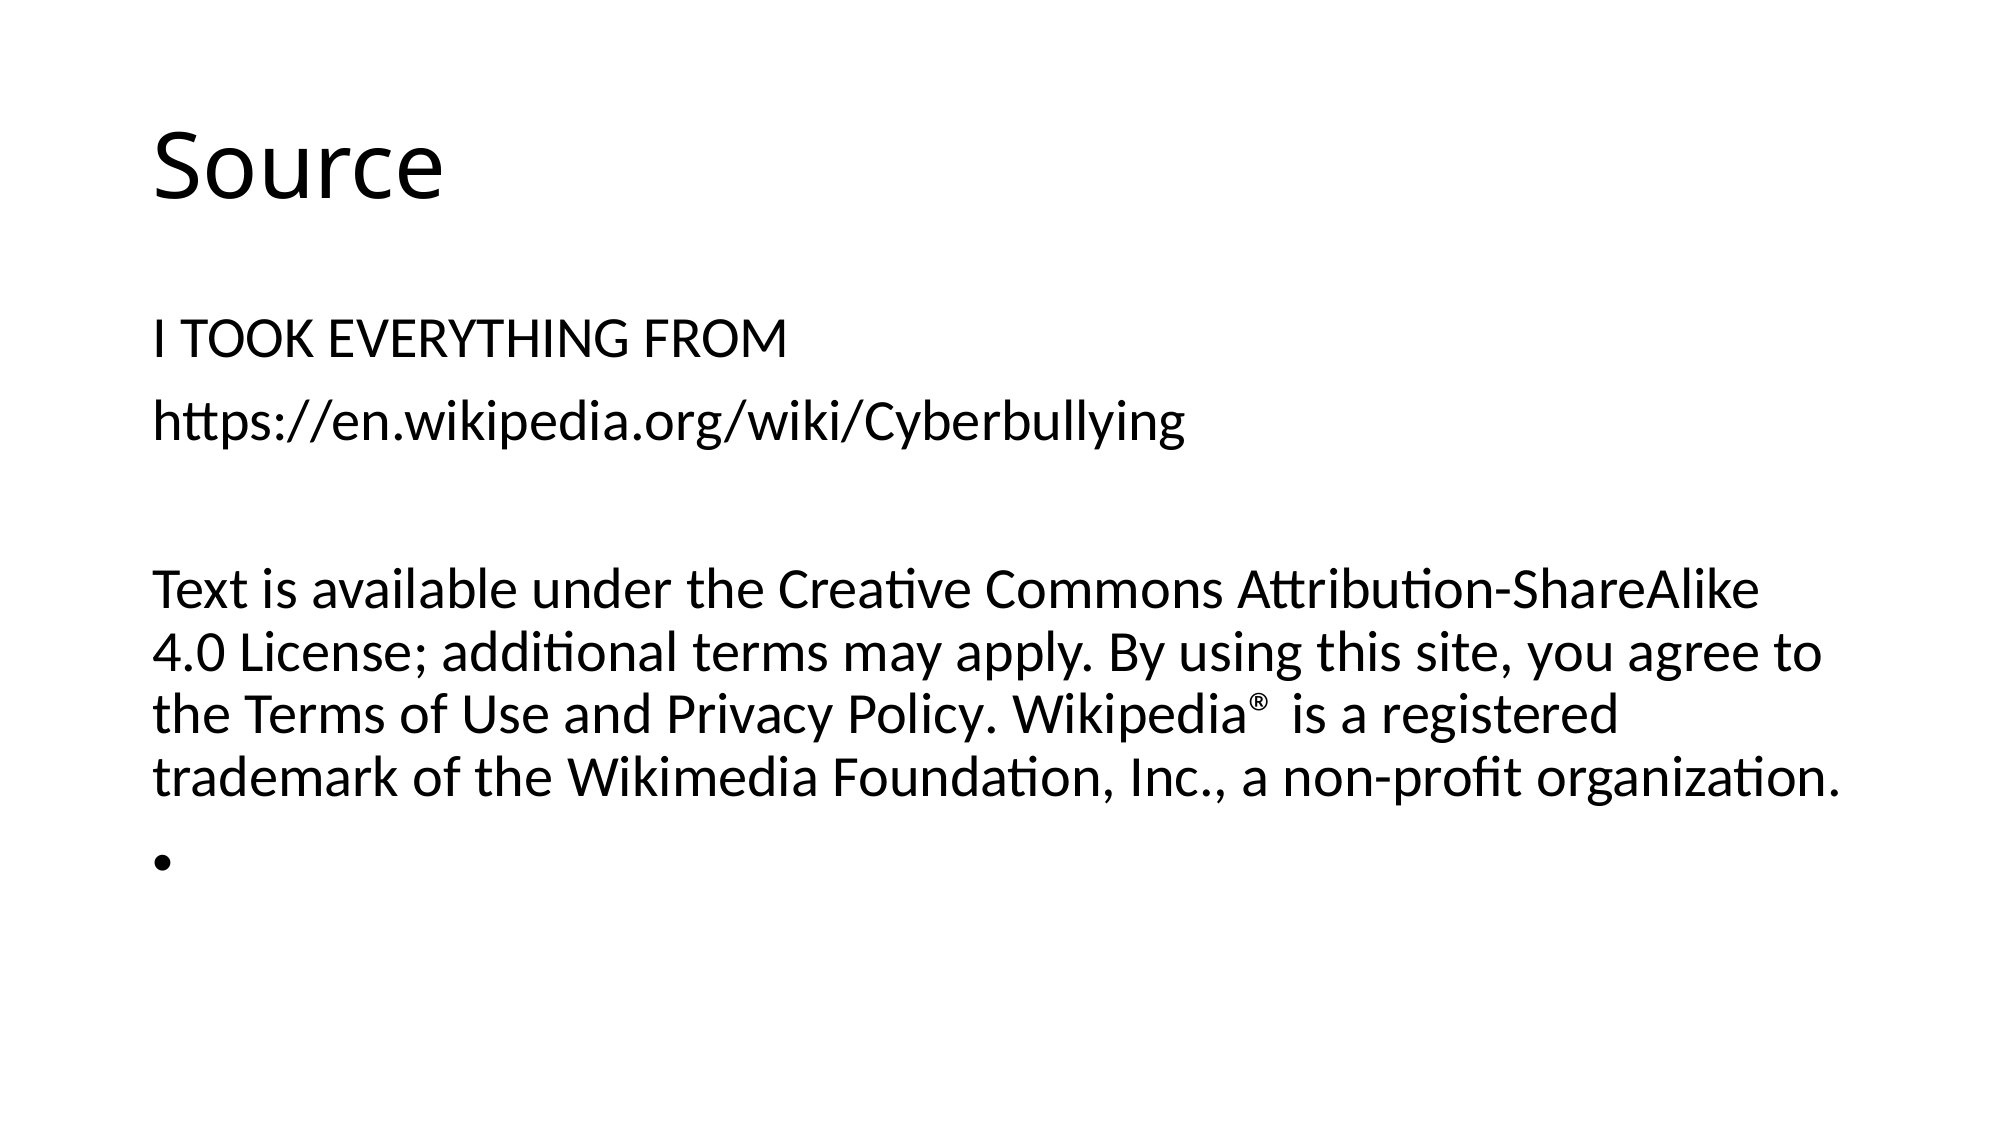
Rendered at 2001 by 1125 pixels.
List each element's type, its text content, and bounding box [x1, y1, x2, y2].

title Source [137, 59, 1863, 278]
list I TOOK EVERYTHING FROM https://en.wikipedia.org/wiki/Cyberbullying Text is available under the Creative Commons Attribution-ShareAlike 4.0 License; additional terms may apply. By using this site, you agree to the Terms of Use and Privacy Policy. Wikipedia® is a registered trademark of the Wikimedia Foundation, Inc., a non-profit organization. [137, 299, 1863, 1014]
